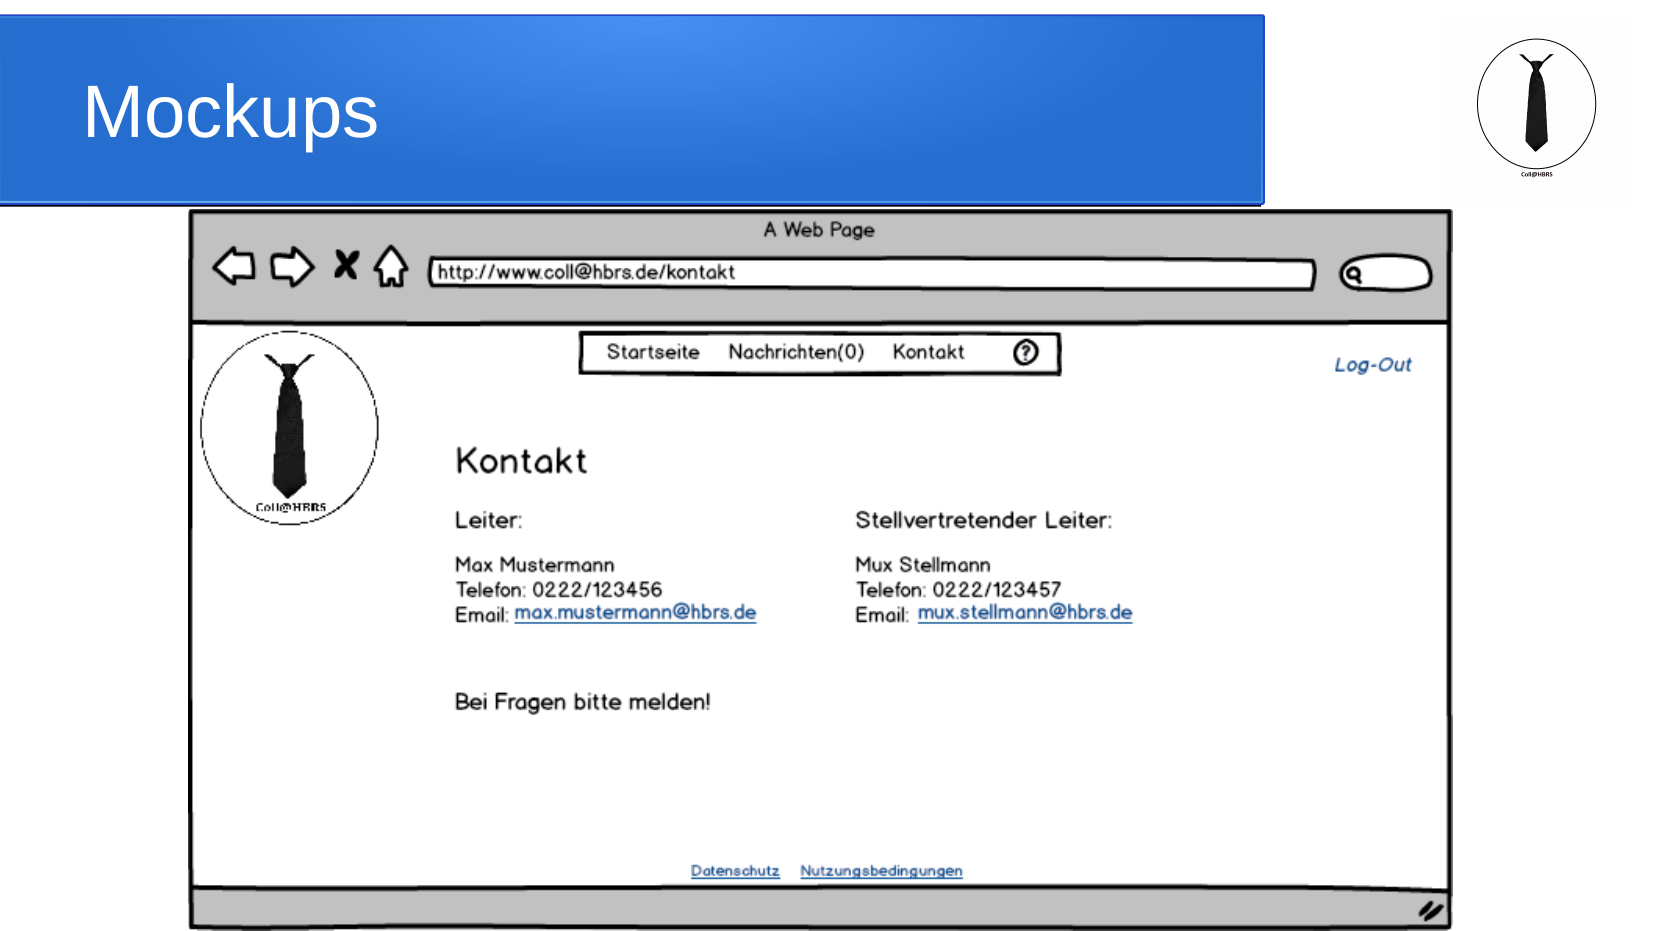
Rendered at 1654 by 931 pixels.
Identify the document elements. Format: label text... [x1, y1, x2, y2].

picture [1439, 14, 1633, 207]
picture [188, 209, 1453, 931]
title Mockups [82, 35, 1235, 189]
